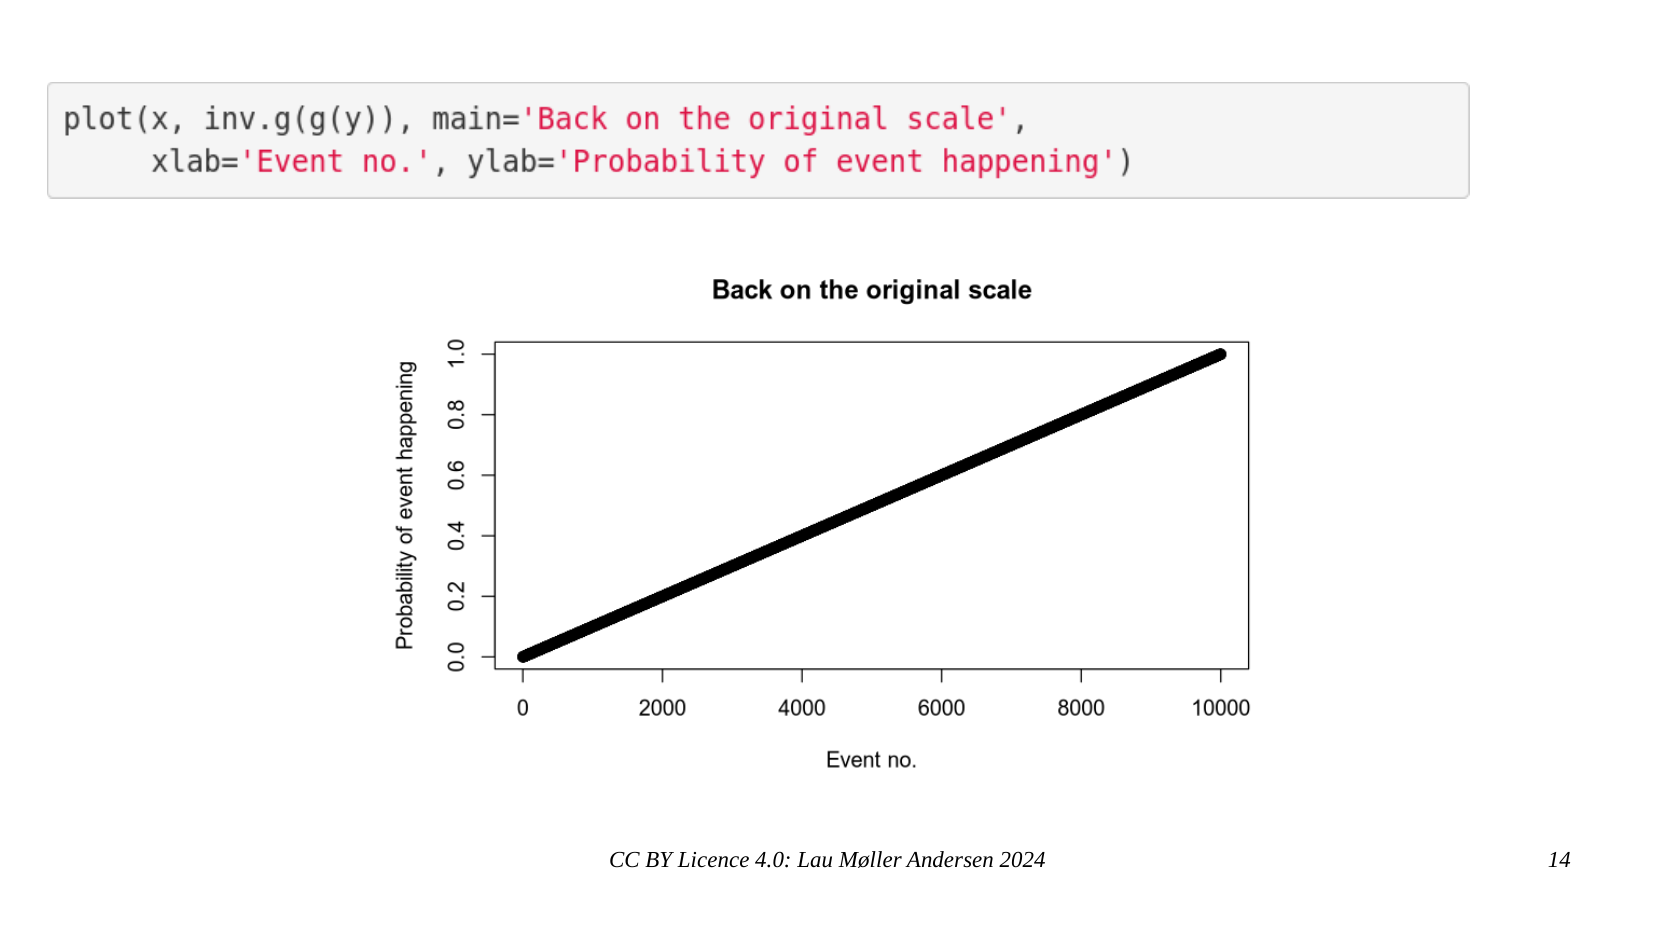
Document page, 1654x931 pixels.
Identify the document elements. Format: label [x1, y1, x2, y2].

picture [47, 82, 1470, 199]
picture [389, 236, 1303, 801]
